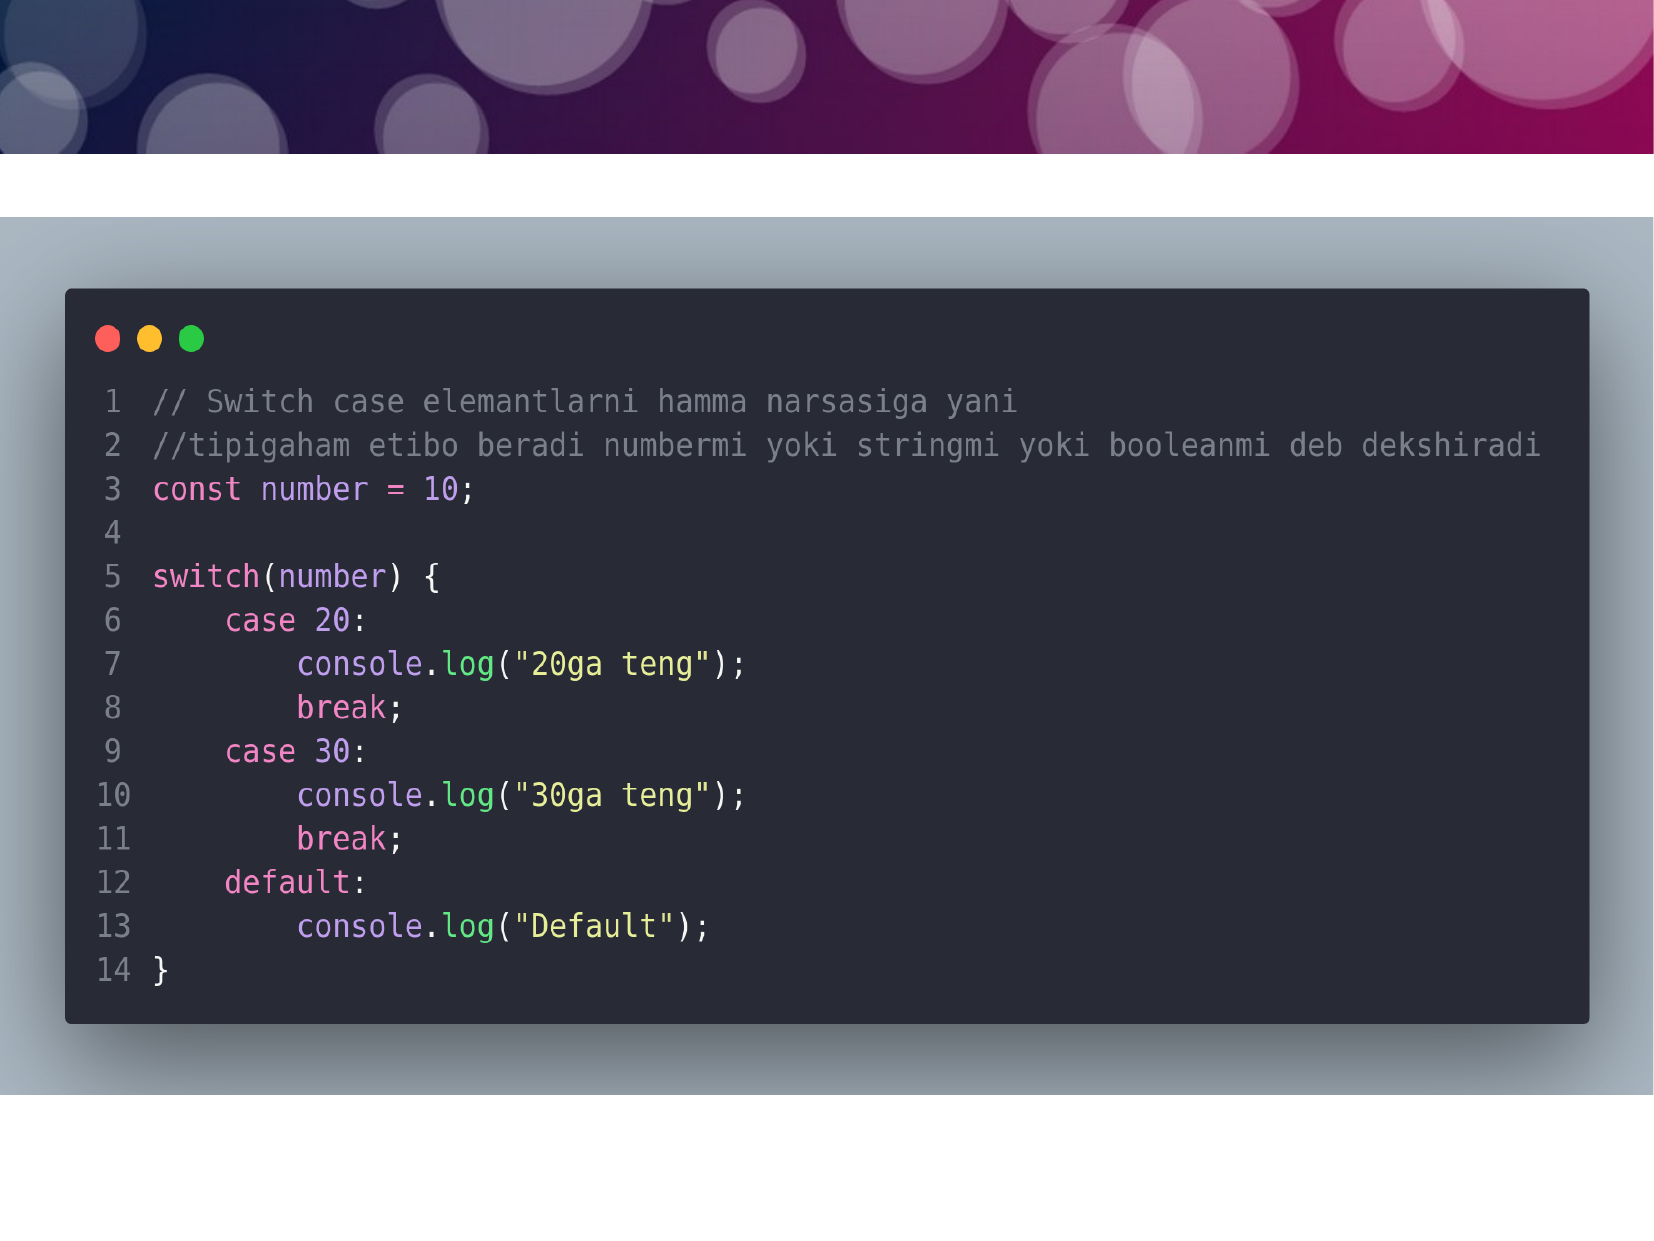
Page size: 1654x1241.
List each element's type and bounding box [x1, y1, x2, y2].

picture [0, 0, 1654, 154]
picture [0, 217, 1654, 1096]
